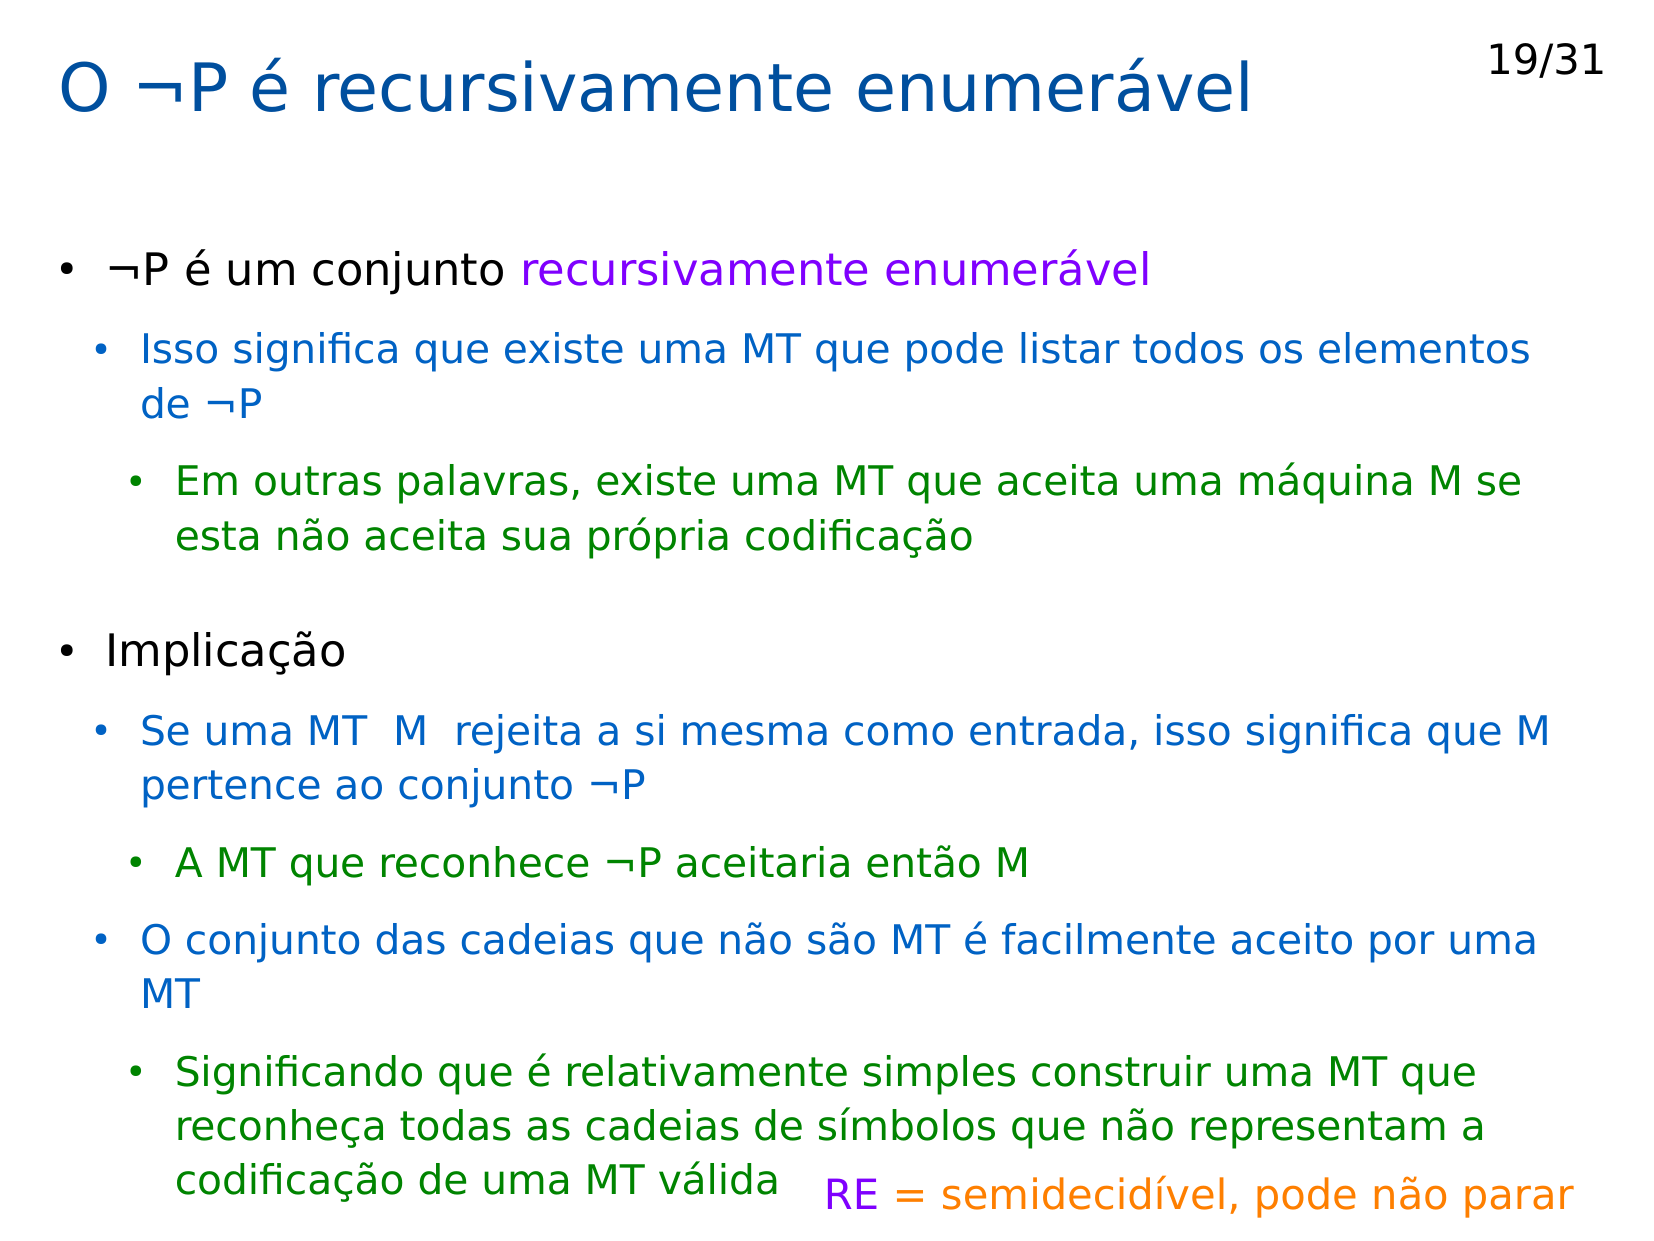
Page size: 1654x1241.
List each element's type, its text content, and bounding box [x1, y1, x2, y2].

text_box RE = semidecidível, pode não parar [809, 1163, 1625, 1241]
title O ¬P é recursivamente enumerável [59, 29, 1625, 148]
list ¬P é um conjunto recursivamente enumerável Isso significa que existe uma MT que pode listar todos os elementos de ¬P Em outras palavras, existe uma MT que aceita uma máquina M se esta não aceita sua própria codificação Implicação Se uma MT M rejeita a si mesma como entrada, isso significa que M pertence ao conjunto ¬P A MT que reconhece ¬P aceitaria então M O conjunto das cadeias que não são MT é facilmente aceito por uma MT Significando que é relativamente simples construir uma MT que reconheça todas as cadeias de símbolos que não representam a codificação de uma MT válida [59, 236, 1595, 1211]
